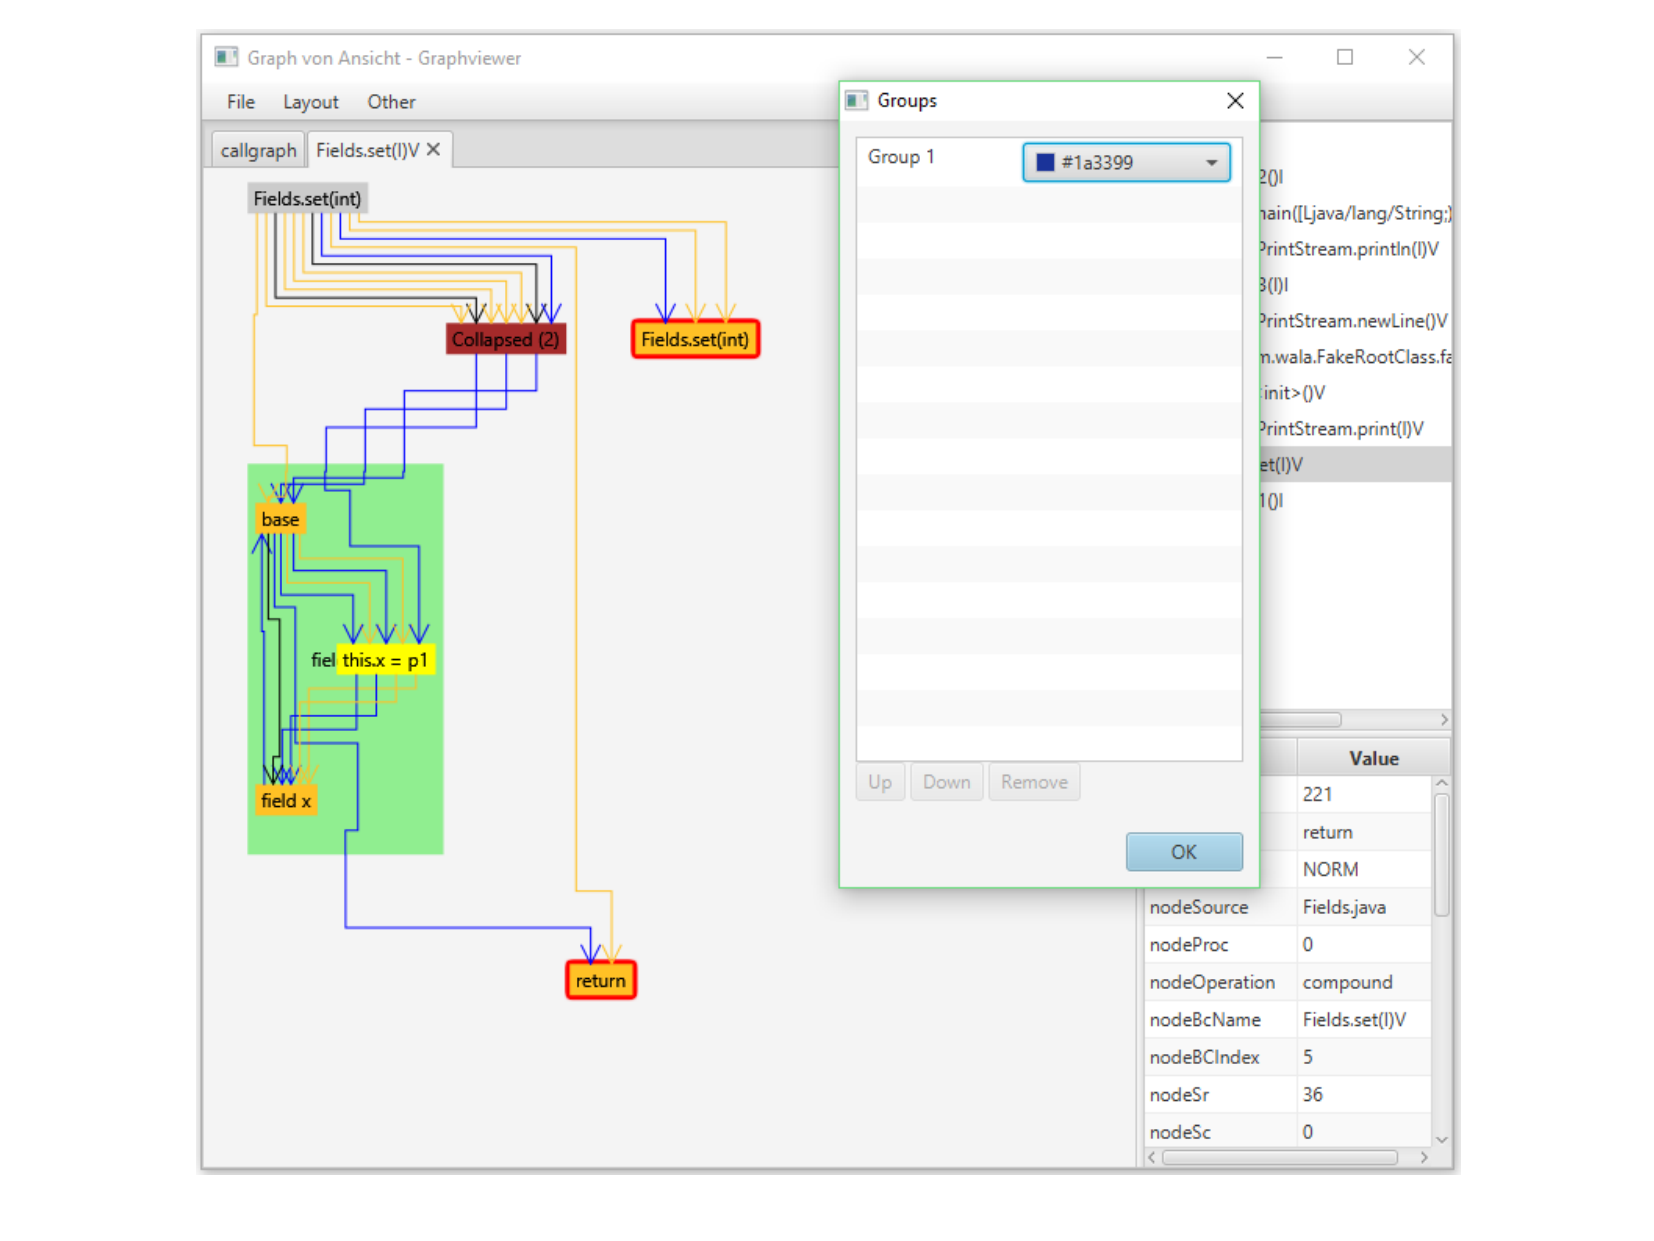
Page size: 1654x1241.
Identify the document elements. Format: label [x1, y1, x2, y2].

picture [196, 29, 1461, 1175]
